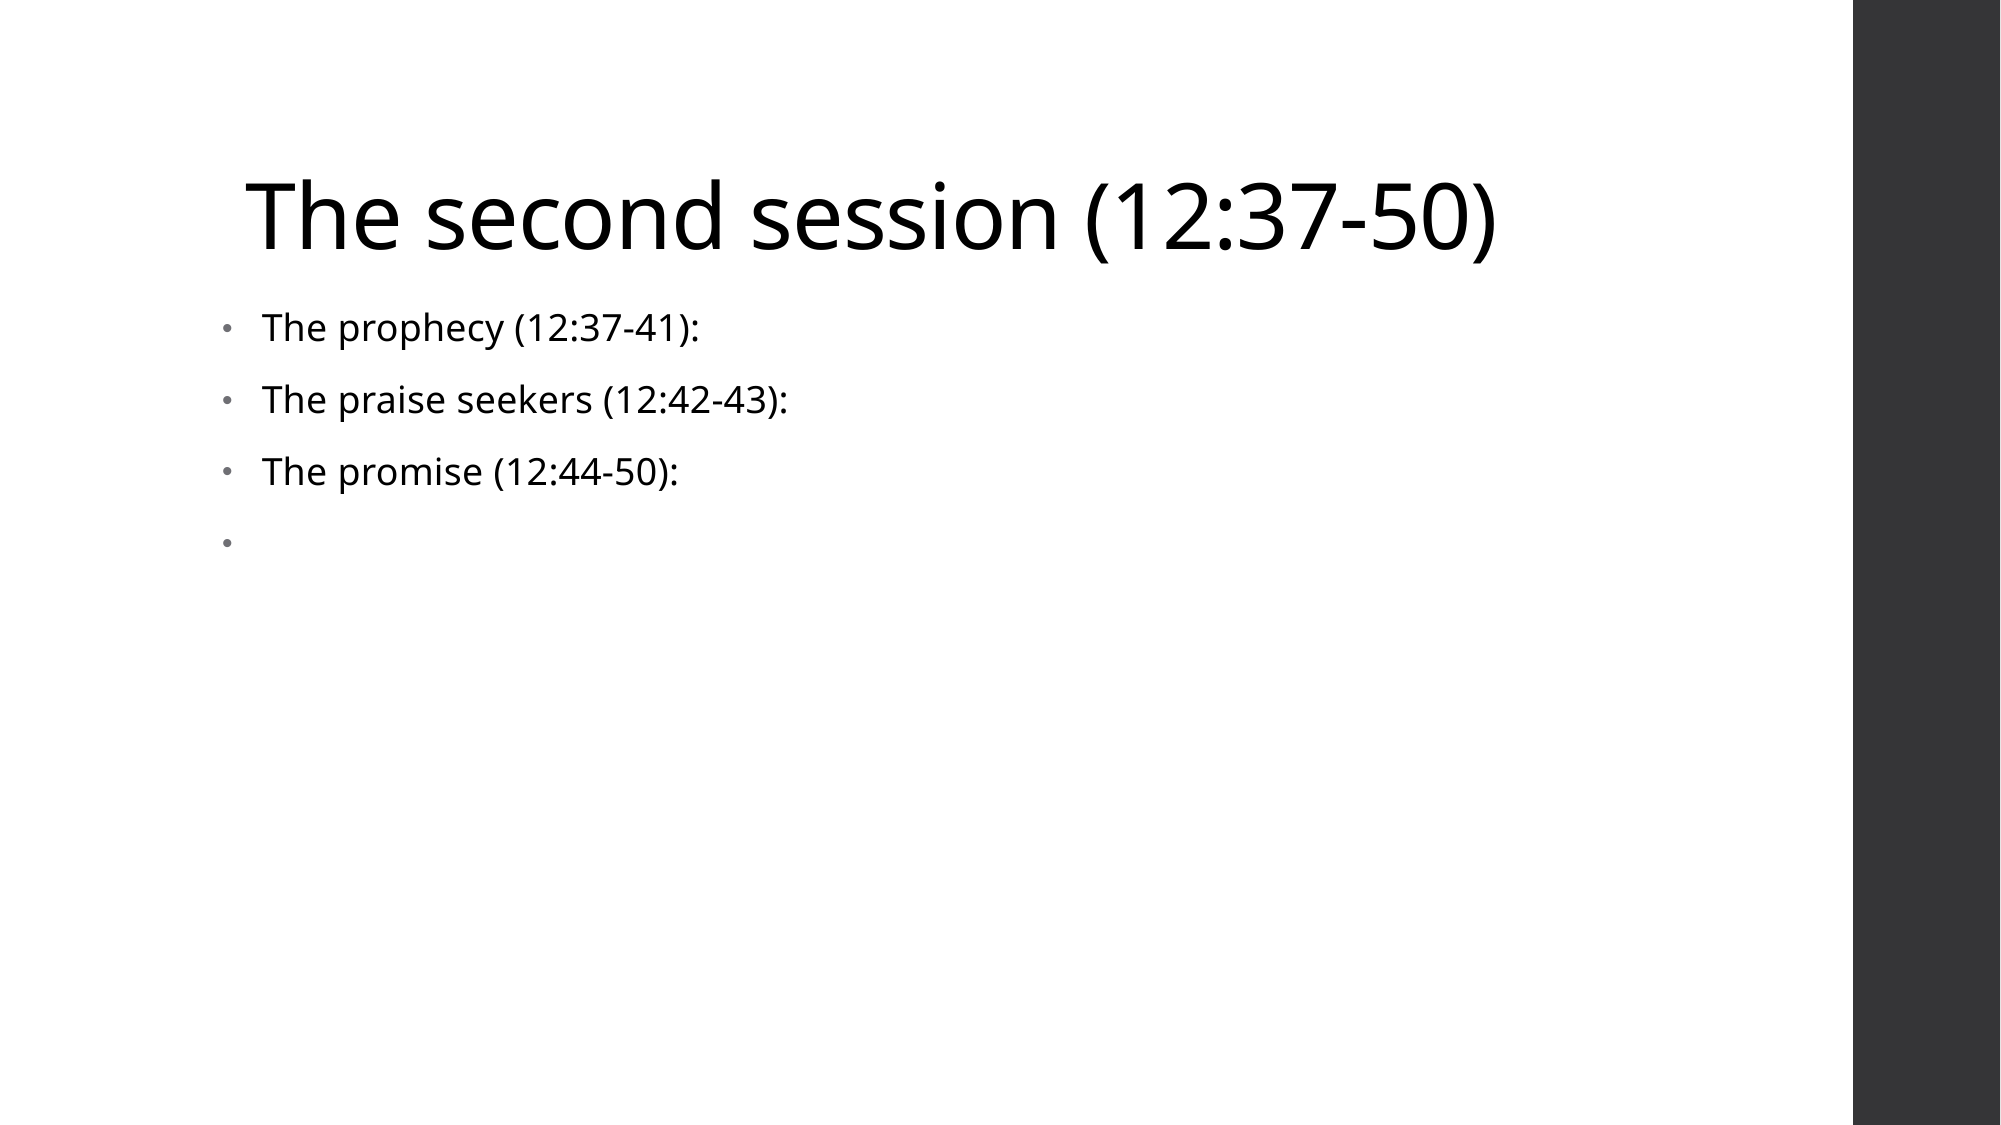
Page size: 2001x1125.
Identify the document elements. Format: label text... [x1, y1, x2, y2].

list The prophecy (12:37-41): The praise seekers (12:42-43): The promise (12:44-50): [206, 299, 1617, 1014]
title The second session (12:37-50) [206, 60, 1797, 278]
